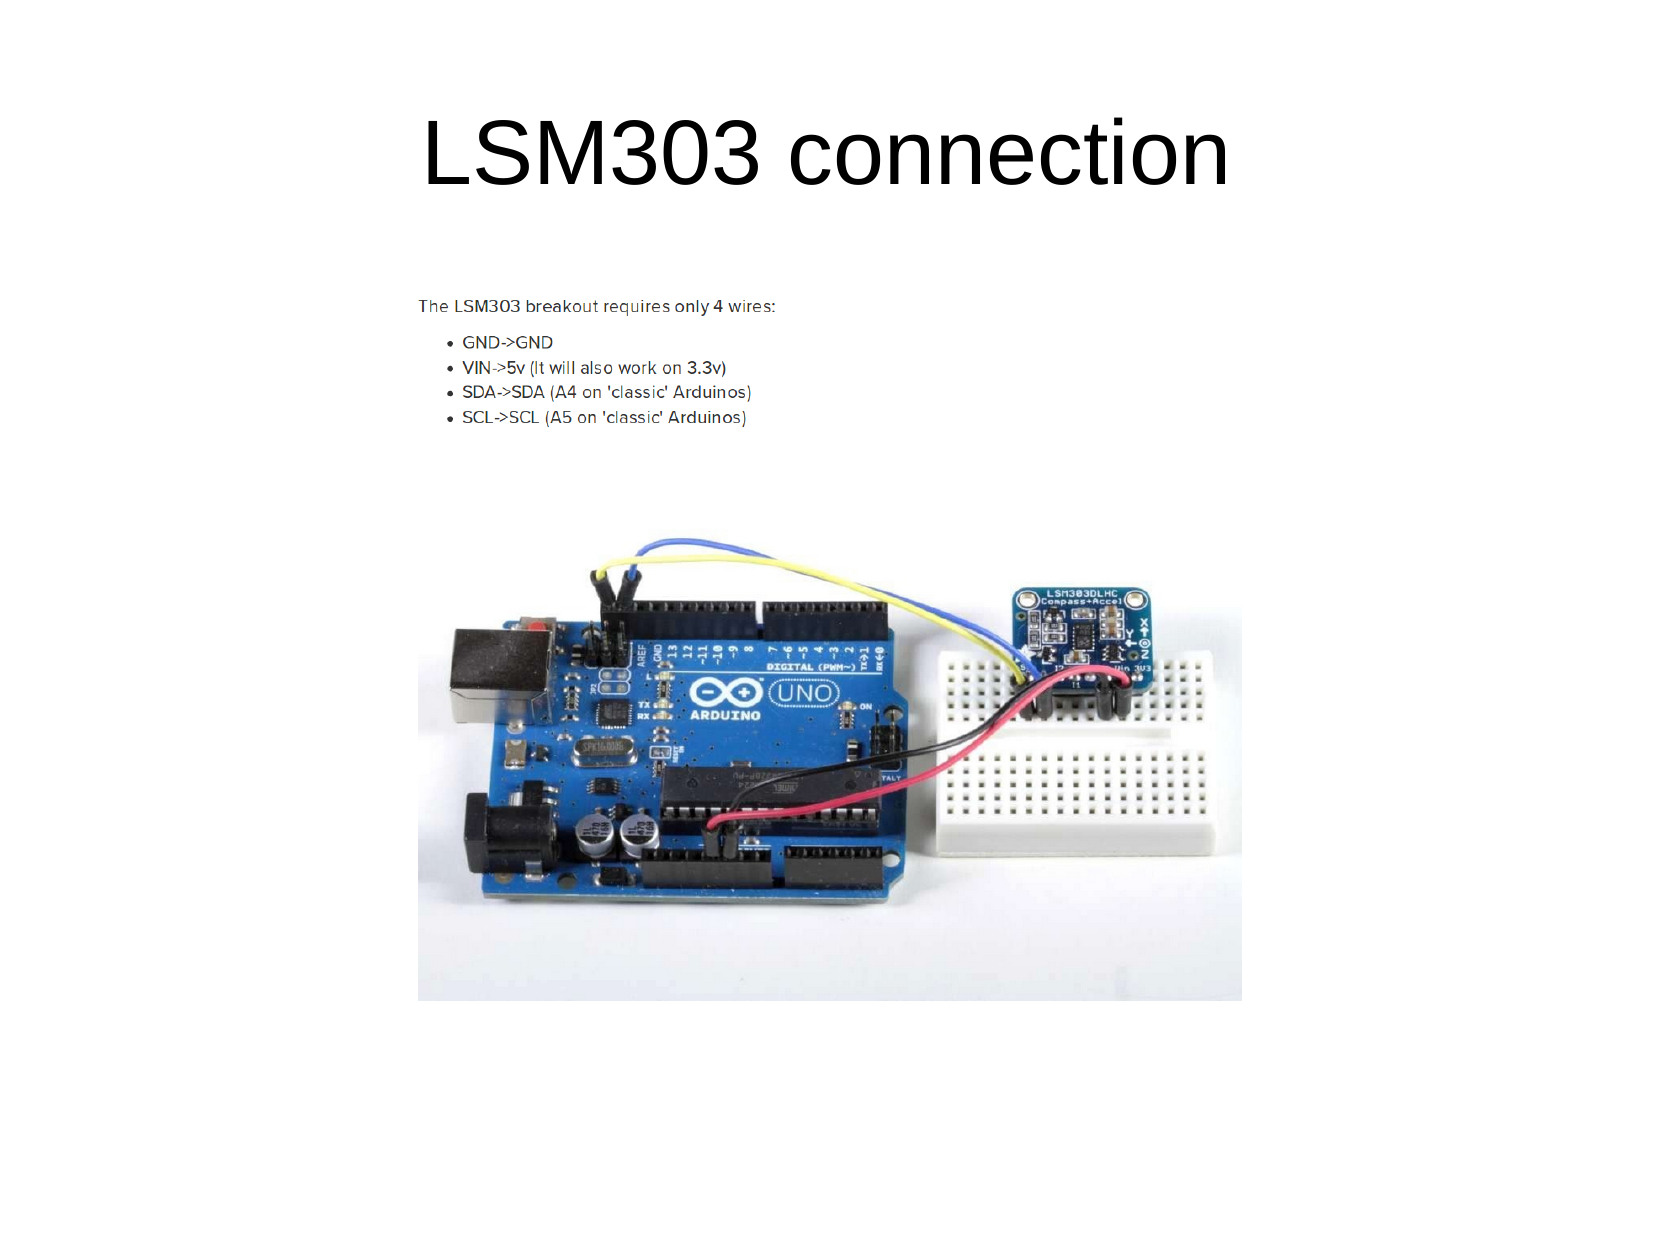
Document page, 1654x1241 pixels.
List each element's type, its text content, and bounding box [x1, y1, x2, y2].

picture [351, 290, 1302, 1010]
title LSM303 connection [82, 49, 1571, 257]
